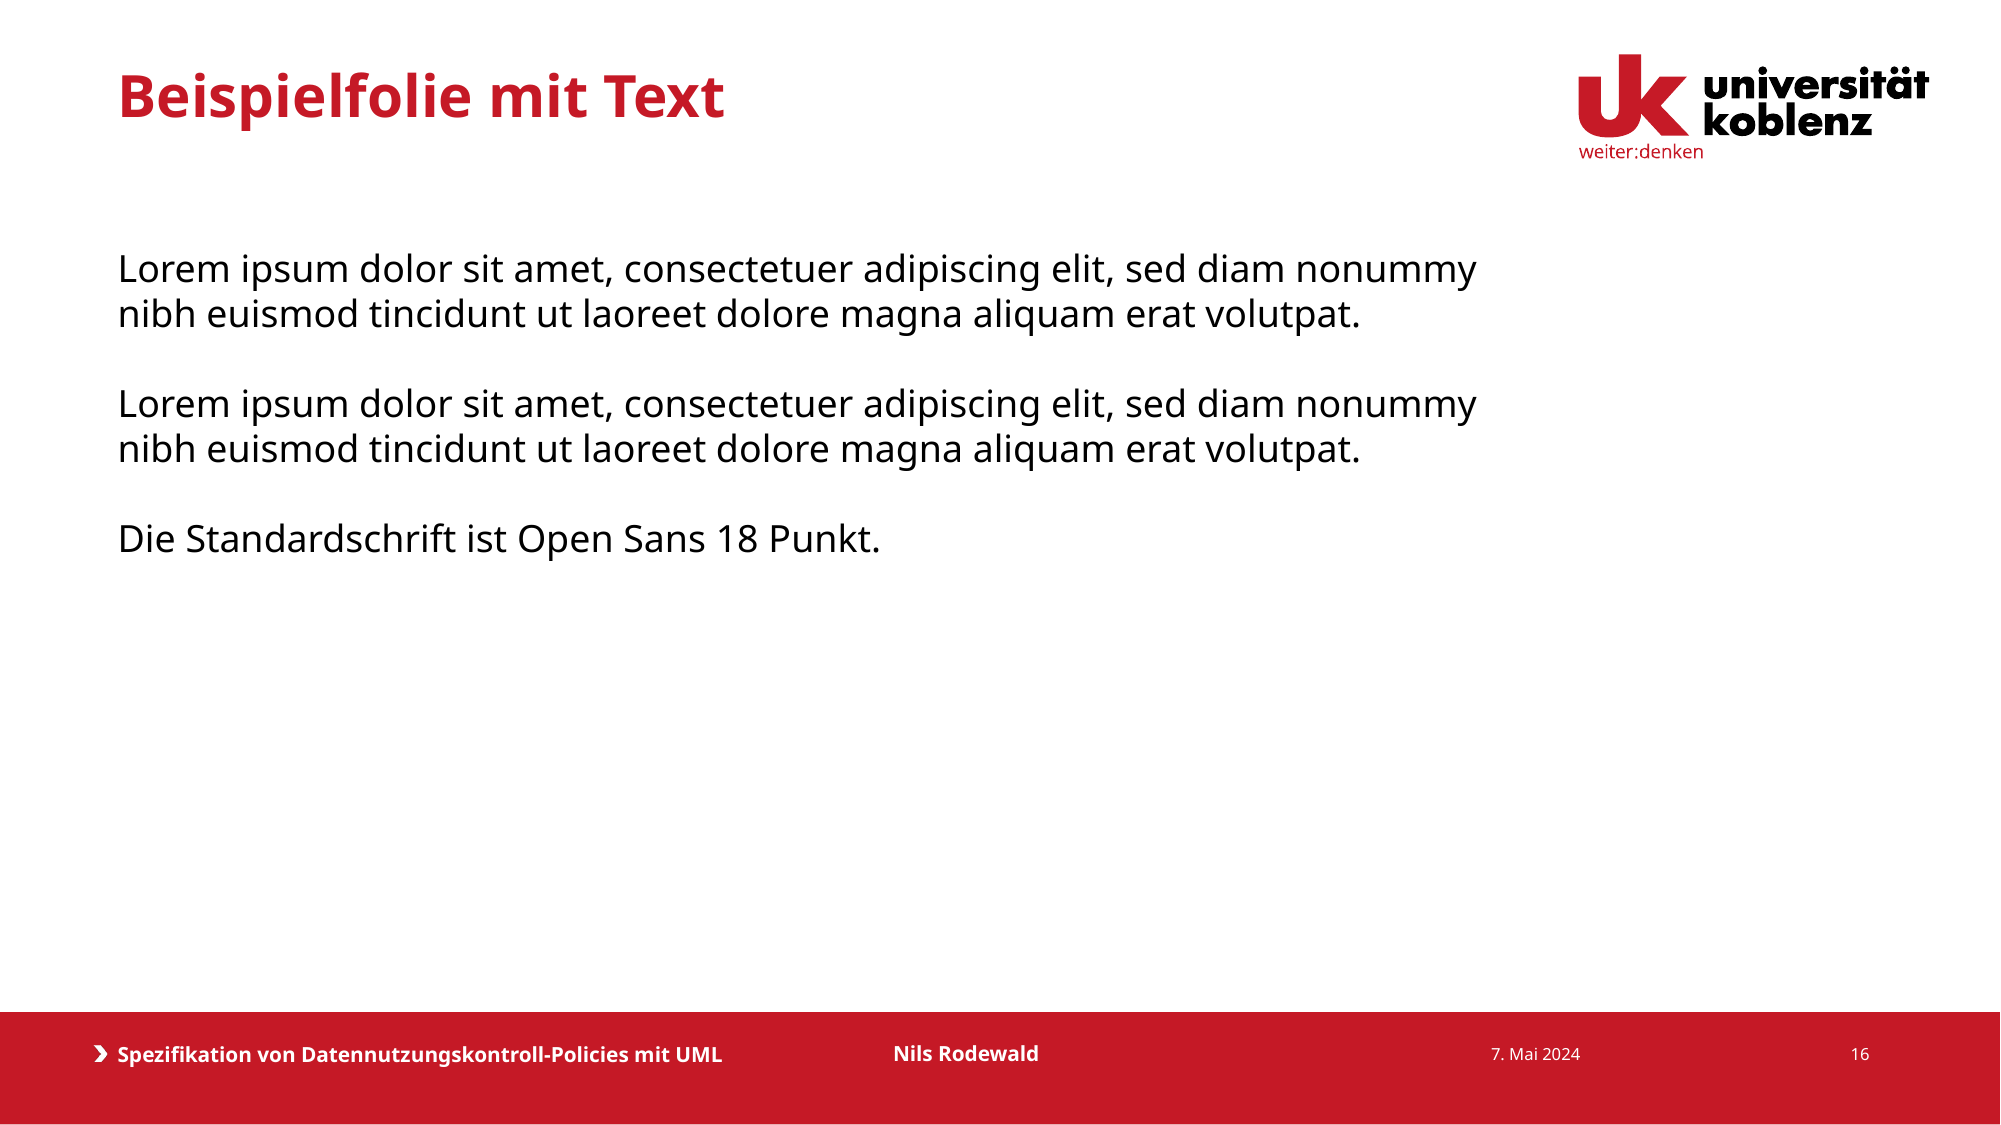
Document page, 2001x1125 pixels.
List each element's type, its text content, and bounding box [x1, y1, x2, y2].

list Lorem ipsum dolor sit amet, consectetuer adipiscing elit, sed diam nonummy nibh euismod tincidunt ut laoreet dolore magna aliquam erat volutpat. Lorem ipsum dolor sit amet, consectetuer adipiscing elit, sed diam nonummy nibh euismod tincidunt ut laoreet dolore magna aliquam erat volutpat. Die Standardschrift ist Open Sans 18 Punkt. [102, 237, 1494, 917]
title Beispielfolie mit Text [102, 59, 1828, 238]
